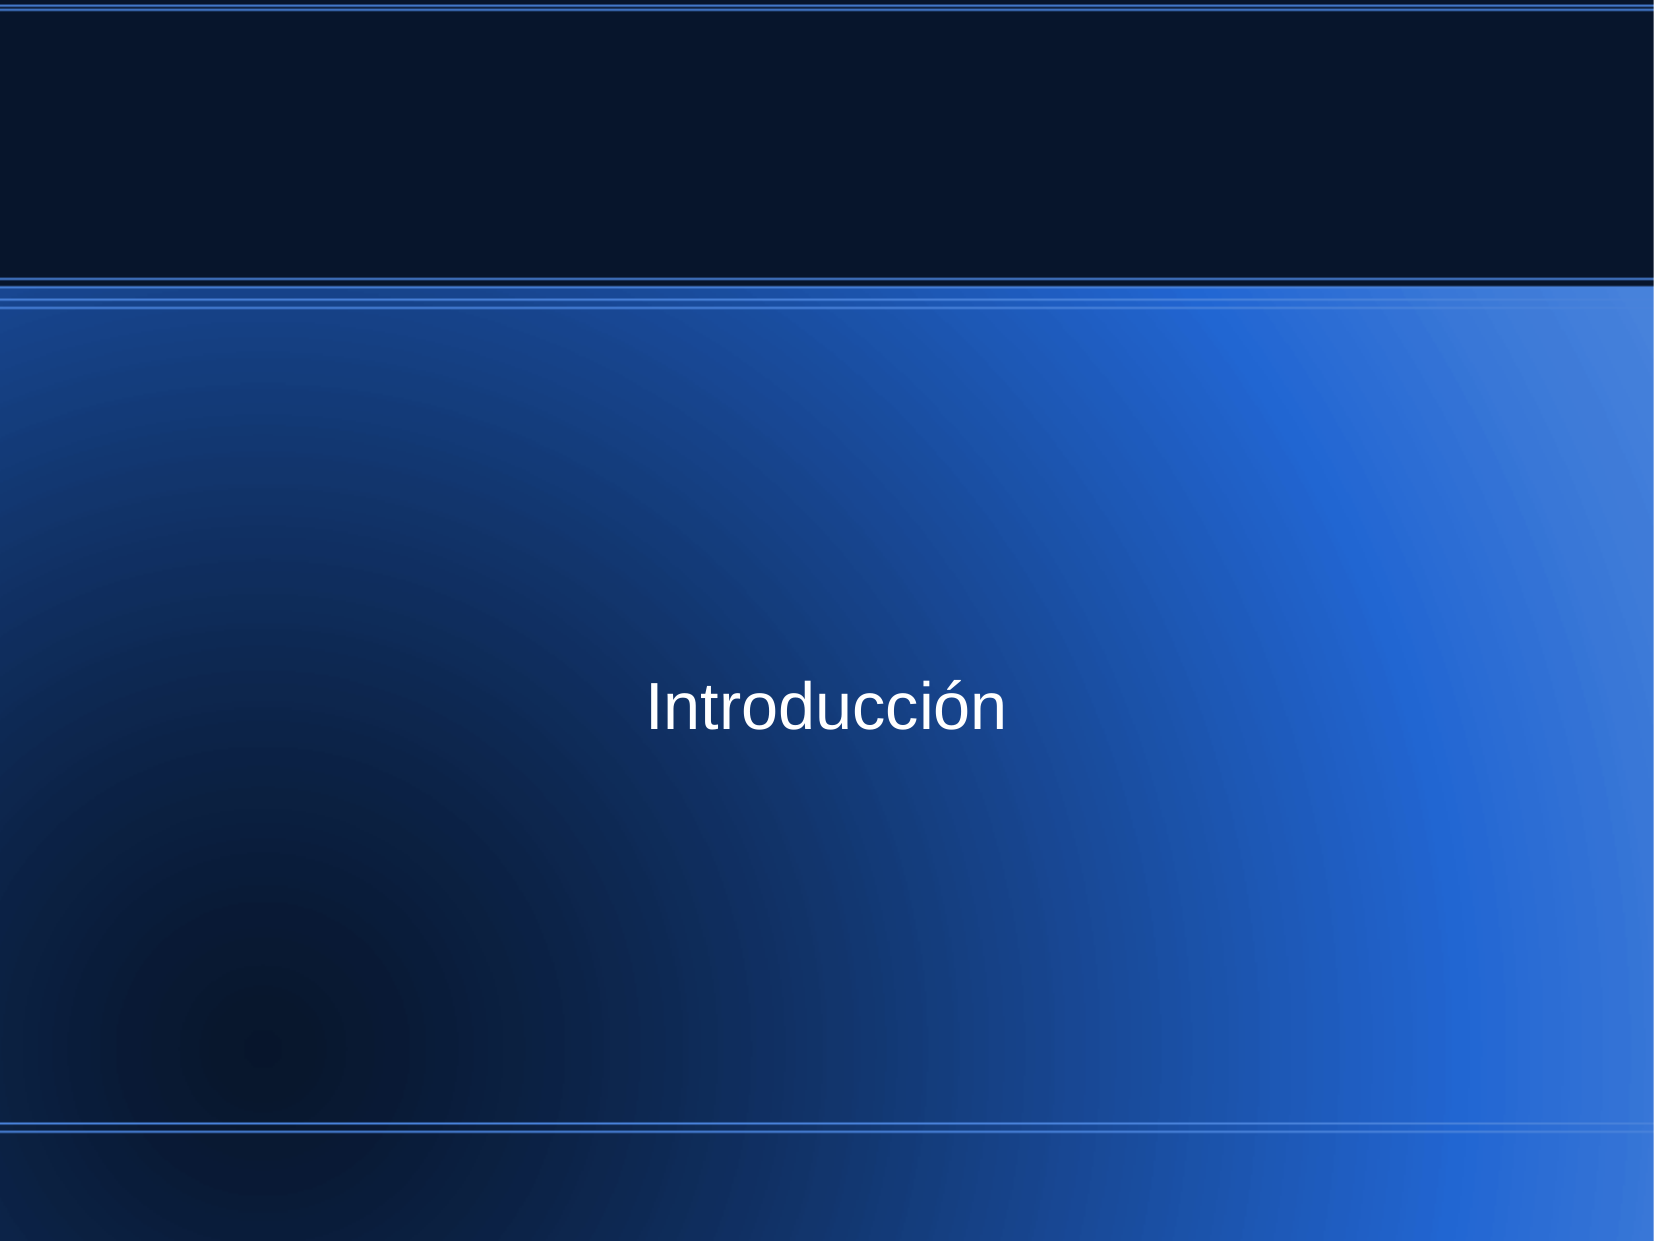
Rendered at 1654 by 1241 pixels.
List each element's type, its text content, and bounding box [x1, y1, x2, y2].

subtitle Introducción [82, 355, 1571, 1058]
picture [0, 0, 1654, 1241]
